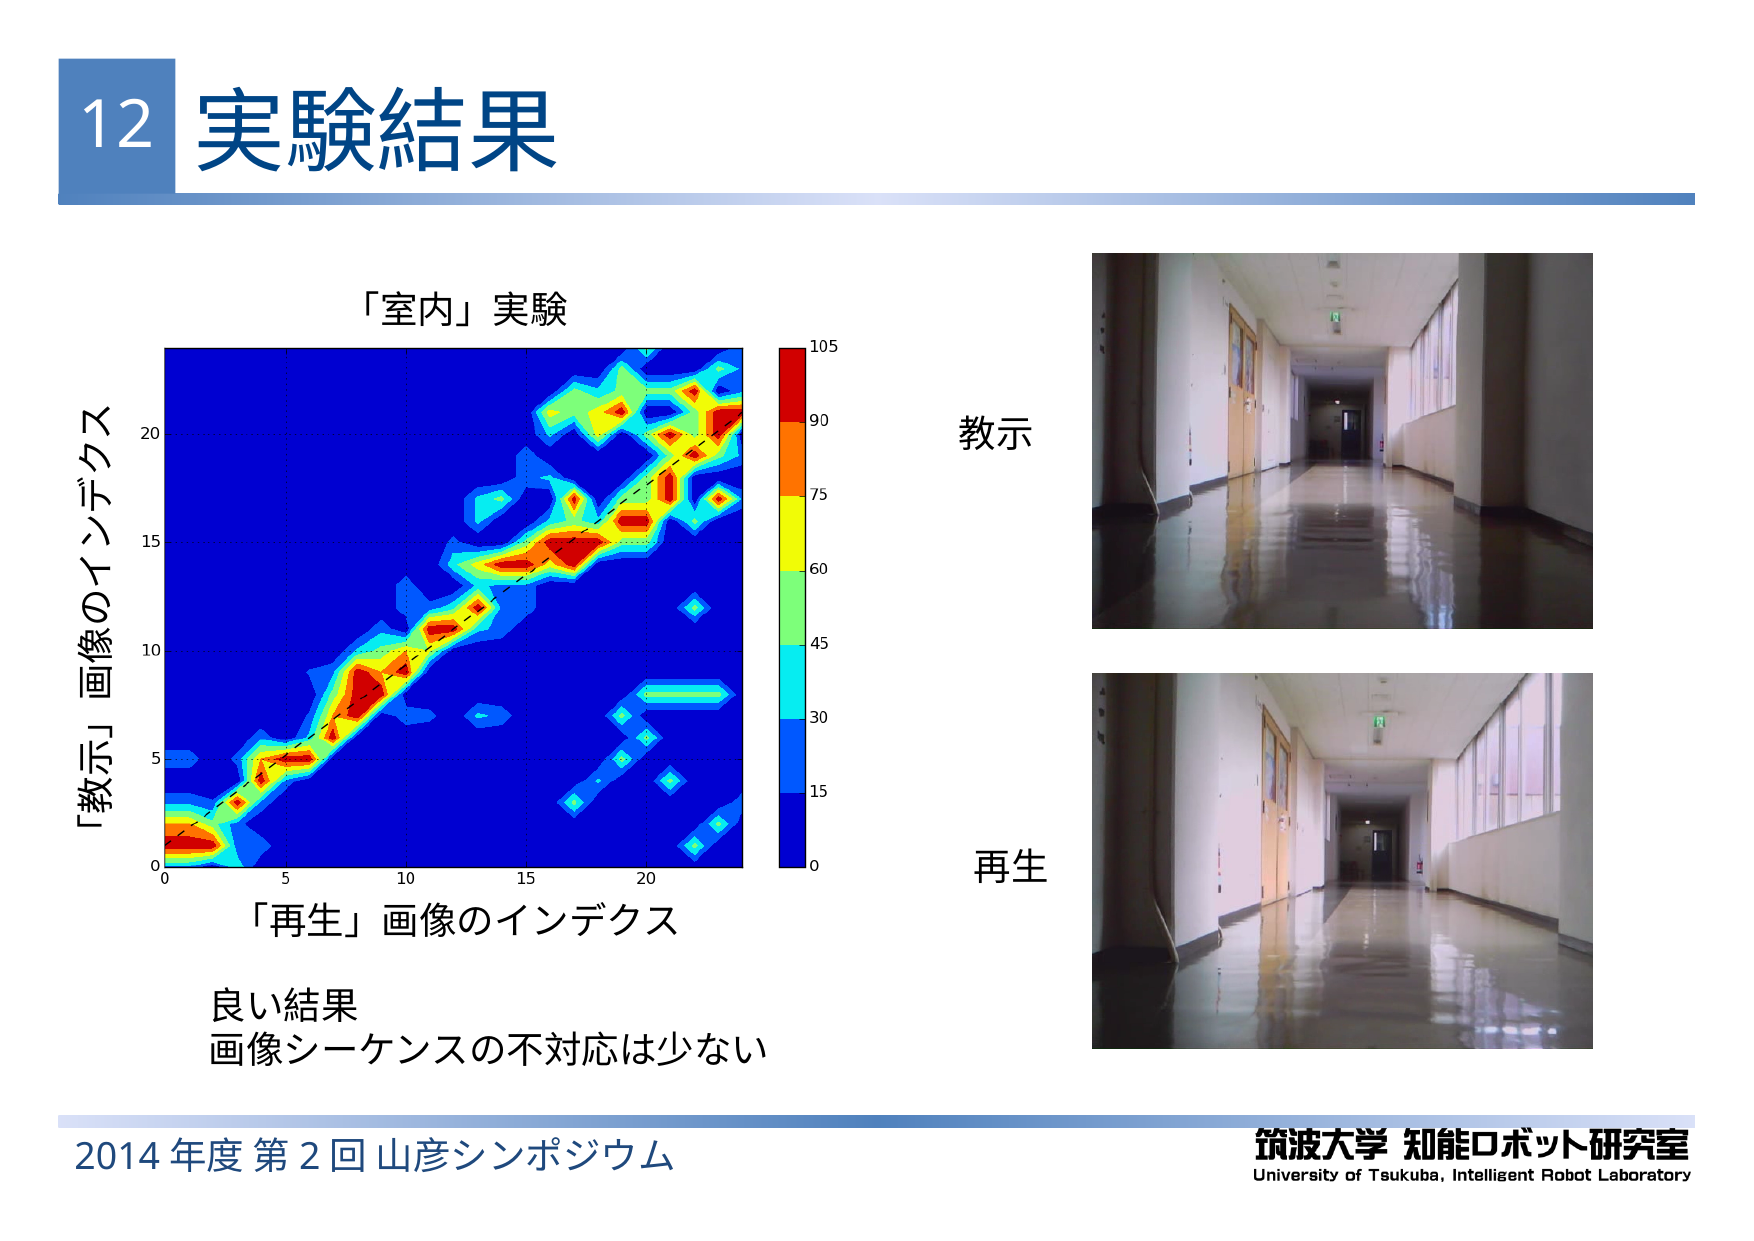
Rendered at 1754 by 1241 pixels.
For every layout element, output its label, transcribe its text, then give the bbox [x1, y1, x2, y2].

text_box 良い結果 画像シーケンスの不対応は少ない [193, 977, 786, 1081]
picture [123, 321, 904, 907]
picture [1092, 673, 1593, 1049]
text_box 再生 [958, 838, 1064, 898]
text_box 「教示」画像のインデクス [67, 387, 127, 868]
title 実験結果 [193, 61, 1651, 205]
text_box 「再生」画像のインデクス [216, 891, 697, 951]
text_box 「室内」実験 [162, 281, 748, 341]
text_box 教示 [943, 404, 1049, 464]
picture [1092, 253, 1593, 629]
picture [1252, 1127, 1691, 1182]
